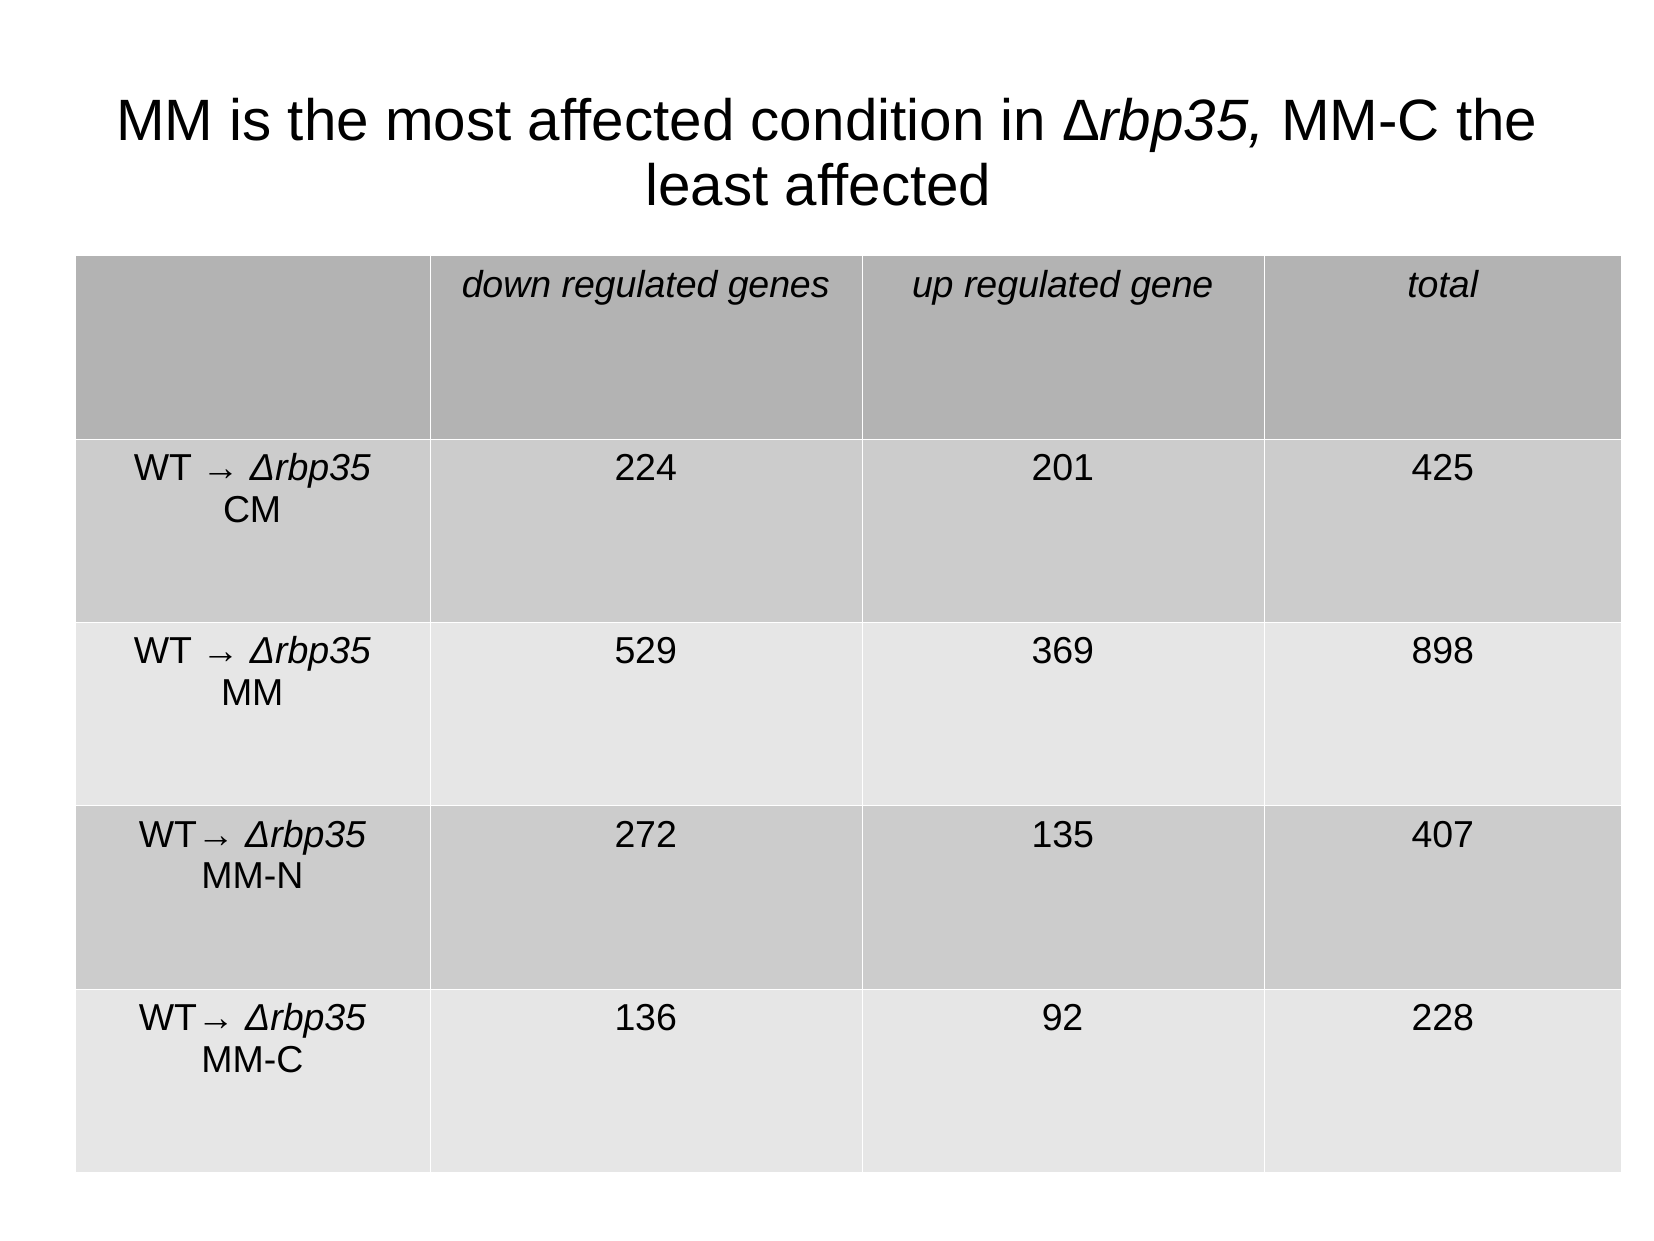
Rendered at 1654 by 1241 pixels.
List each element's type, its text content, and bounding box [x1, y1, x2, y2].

table_cell 425 [1265, 440, 1621, 622]
table_cell 272 [431, 806, 862, 989]
table_cell WT → Δrbp35 MM [76, 623, 430, 805]
table_cell 898 [1265, 623, 1621, 805]
table_cell 135 [863, 806, 1264, 989]
table_cell 136 [431, 990, 862, 1172]
table_cell 201 [863, 440, 1264, 622]
table_cell 228 [1265, 990, 1621, 1172]
table_cell 529 [431, 623, 862, 805]
table_cell WT→ Δrbp35 MM-N [76, 806, 430, 989]
table_cell WT→ Δrbp35 MM-C [76, 990, 430, 1172]
table_cell 369 [863, 623, 1264, 805]
table_cell 407 [1265, 806, 1621, 989]
table_cell 224 [431, 440, 862, 622]
table_header up regulated gene [863, 256, 1264, 439]
table_cell 92 [863, 990, 1264, 1172]
table_header total [1265, 256, 1621, 439]
table_header [76, 256, 430, 439]
table_header down regulated genes [431, 256, 862, 439]
table_cell WT → Δrbp35 CM [76, 440, 430, 622]
title MM is the most affected condition in ∆rbp35, MM-C the least affected [82, 49, 1571, 255]
